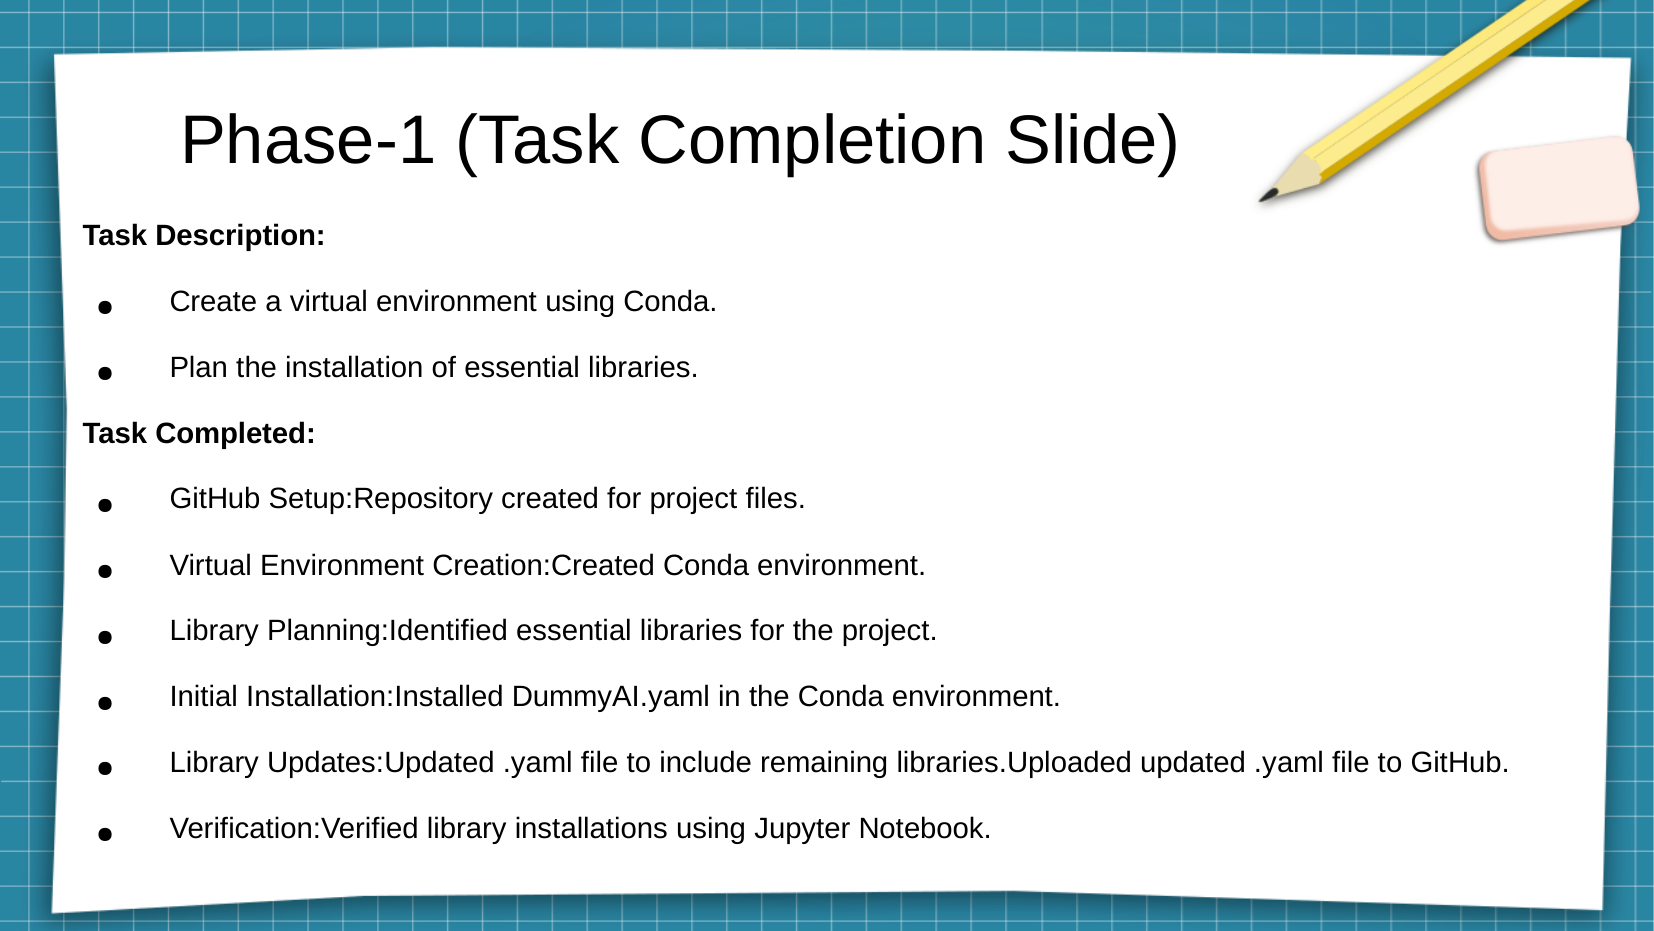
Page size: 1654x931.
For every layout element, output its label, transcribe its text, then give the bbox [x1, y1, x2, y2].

picture [0, 0, 1654, 931]
list Task Description: Create a virtual environment using Conda. Plan the installation of essential libraries. Task Completed: GitHub Setup:Repository created for project files. Virtual Environment Creation:Created Conda environment. Library Planning:Identified essential libraries for the project. Initial Installation:Installed DummyAI.yaml in the Conda environment. Library Updates:Updated .yaml file to include remaining libraries.Uploaded updated .yaml file to GitHub. Verification:Verified library installations using Jupyter Notebook. [82, 217, 1571, 863]
title Phase-1 (Task Completion Slide) [0, 62, 1426, 218]
